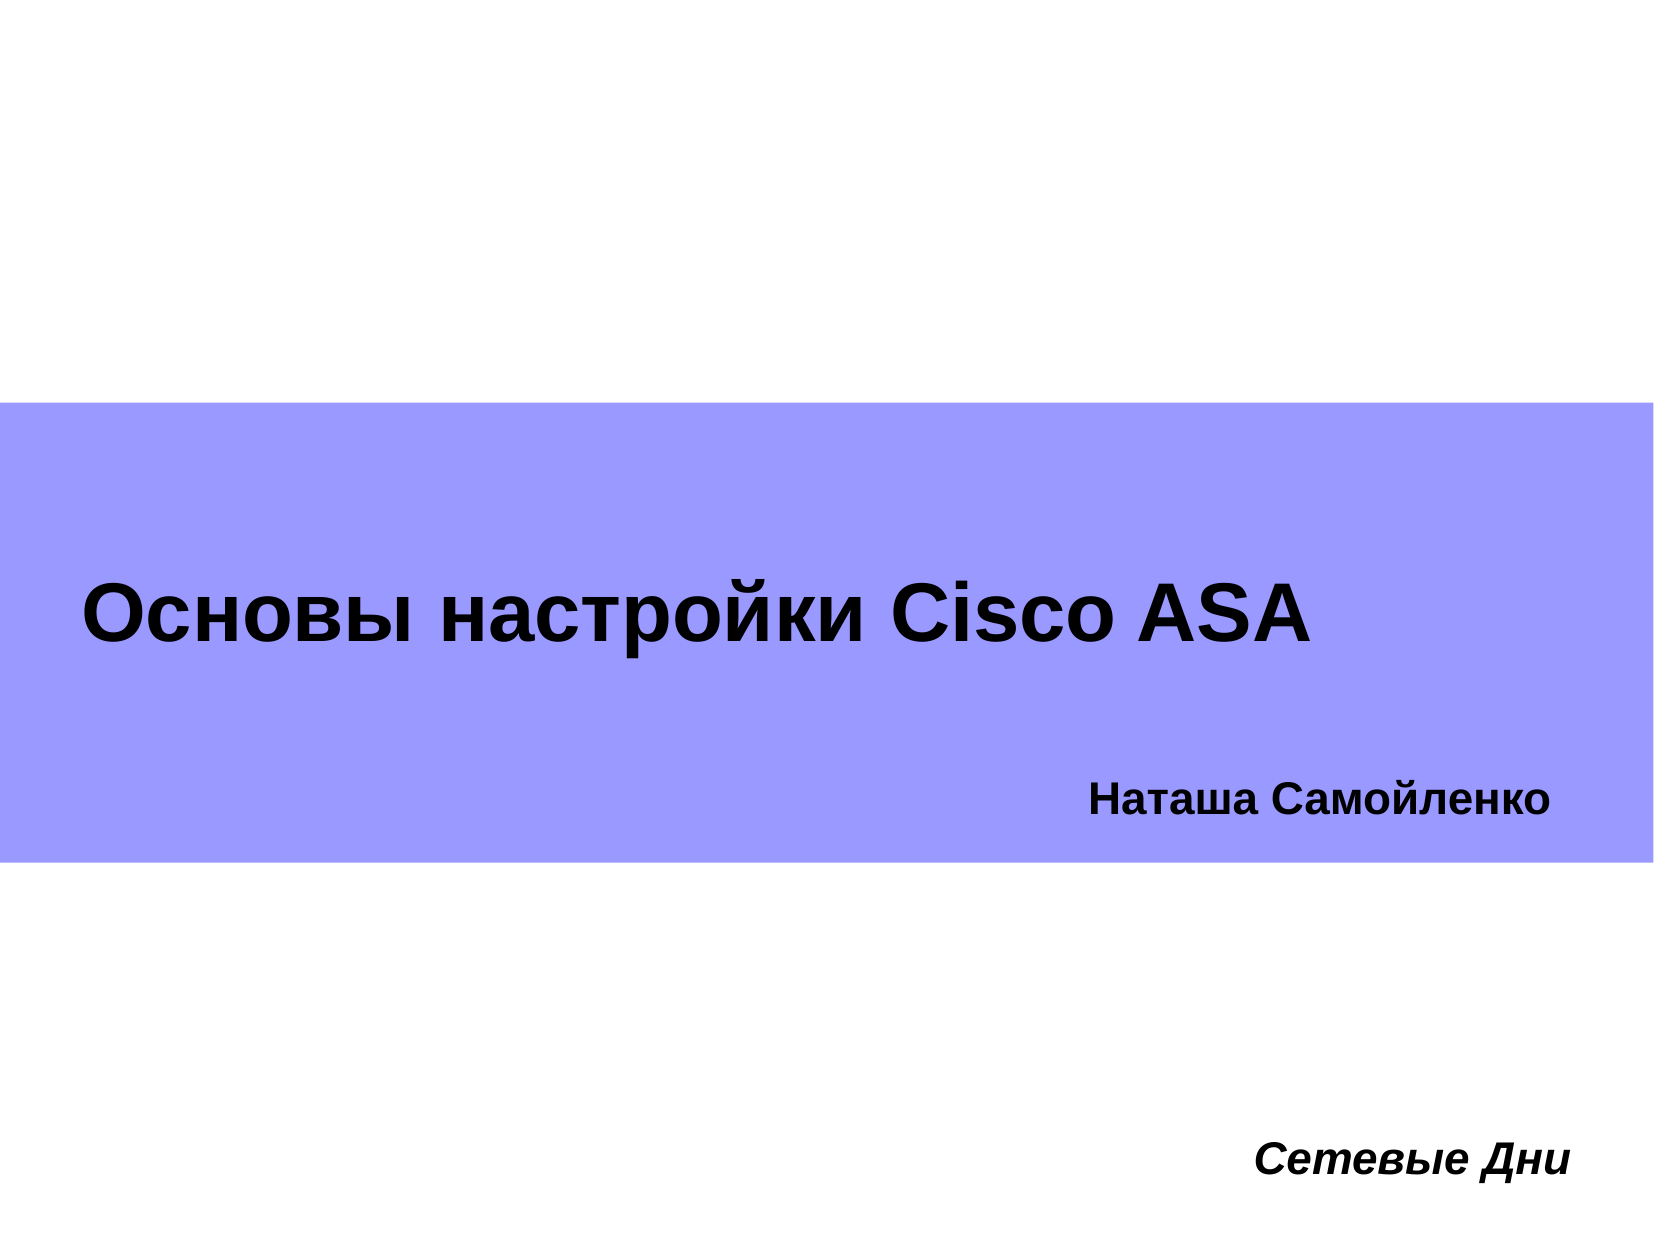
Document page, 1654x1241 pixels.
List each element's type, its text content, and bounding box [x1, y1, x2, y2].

text_box Основы настройки Cisco ASA [67, 562, 1530, 745]
text_box Наташа Самойленко [1074, 768, 1654, 869]
text_box Сетевые Дни [1240, 1128, 1613, 1212]
